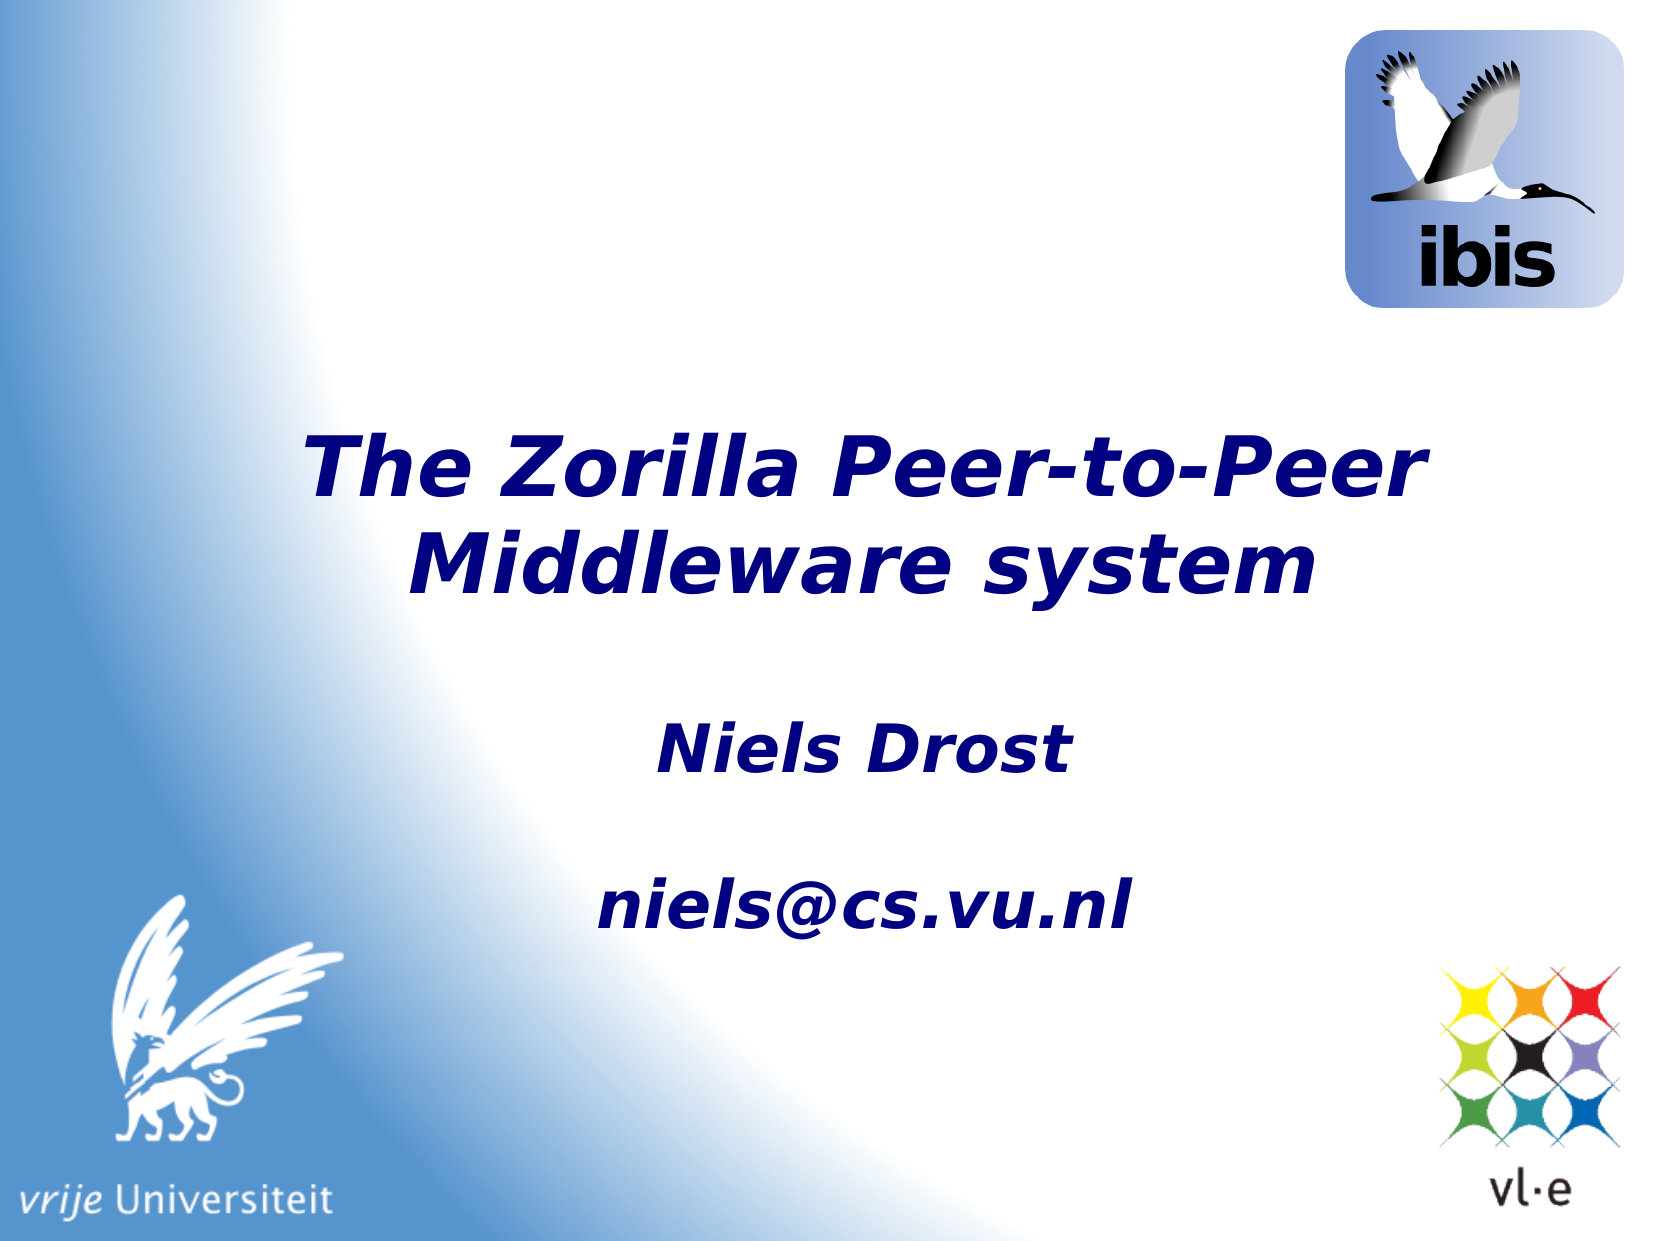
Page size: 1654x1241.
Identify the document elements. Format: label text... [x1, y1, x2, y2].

picture [0, 0, 1654, 1241]
title The Zorilla Peer-to-Peer Middleware system Niels Drost niels@cs.vu.nl [158, 419, 1571, 944]
